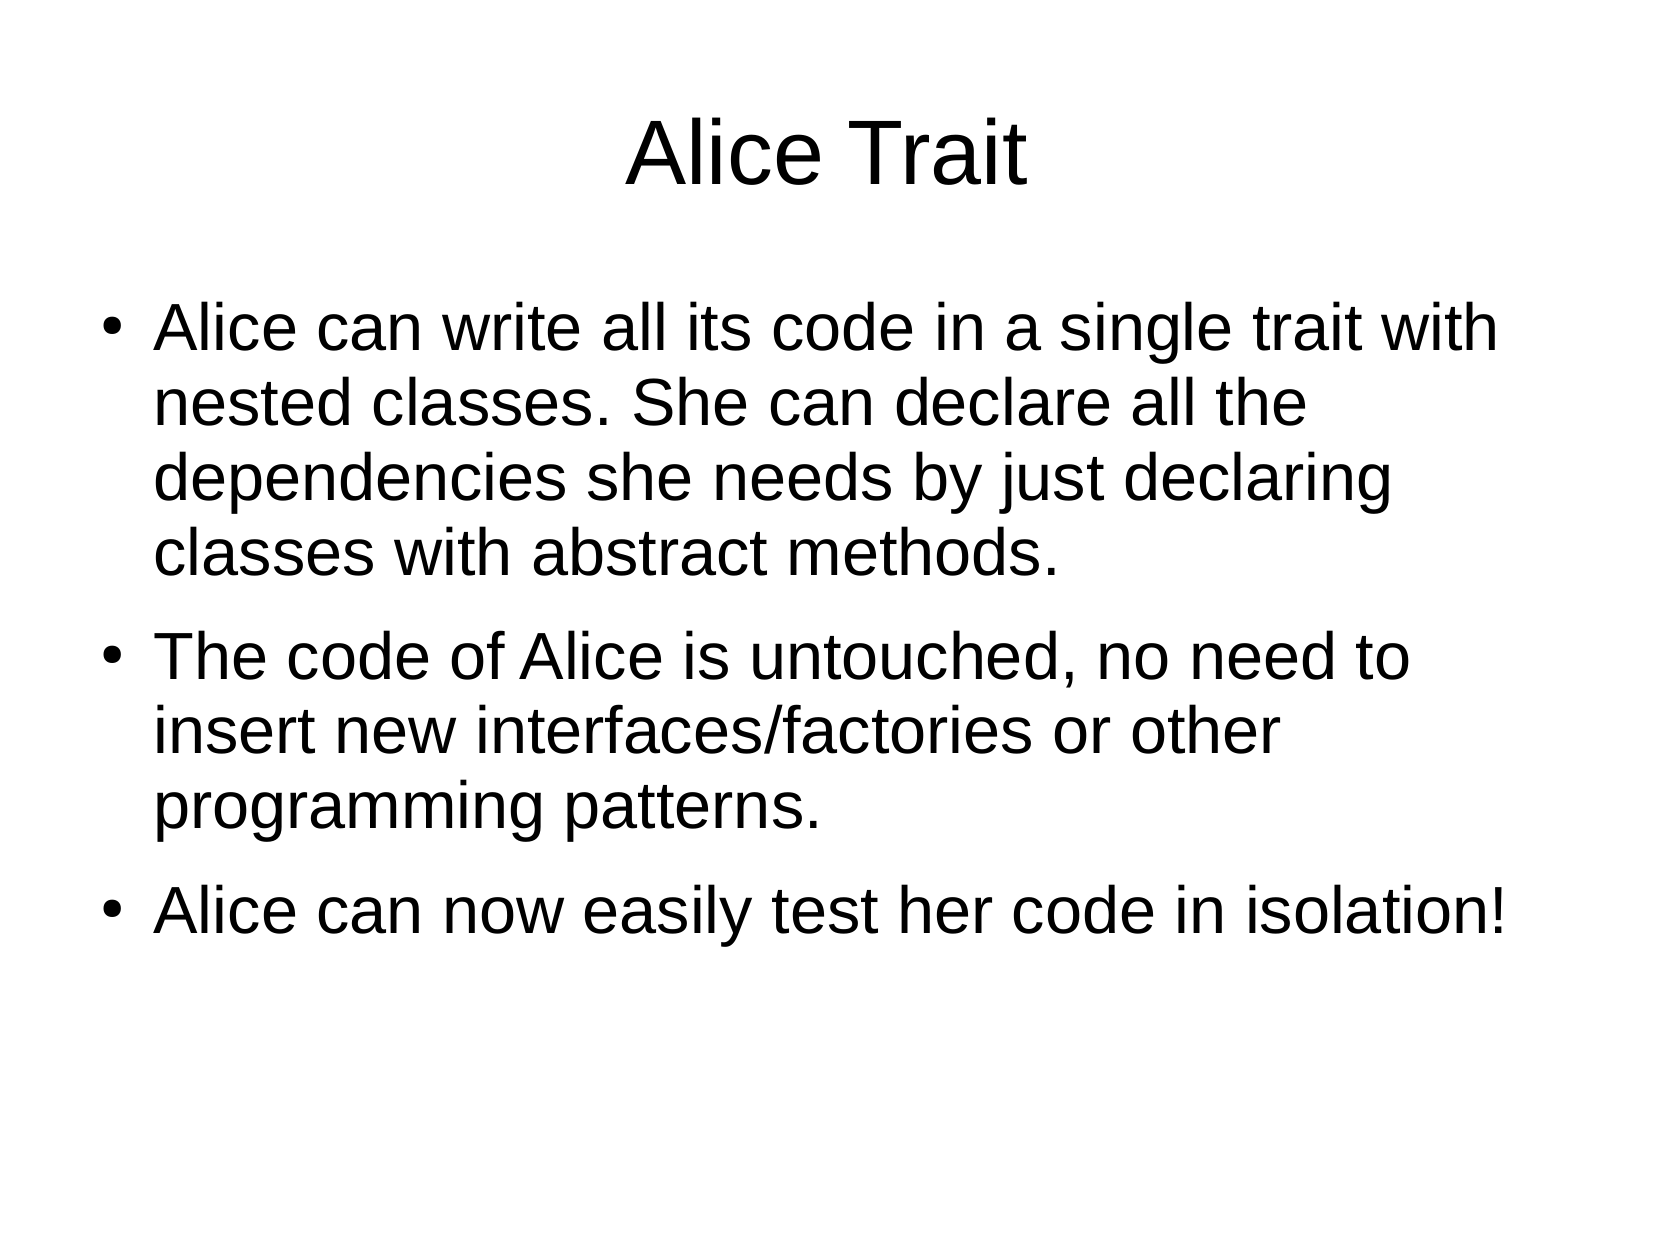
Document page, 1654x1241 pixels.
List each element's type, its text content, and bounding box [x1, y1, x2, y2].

list Alice can write all its code in a single trait with nested classes. She can declare all the dependencies she needs by just declaring classes with abstract methods. The code of Alice is untouched, no need to insert new interfaces/factories or other programming patterns. Alice can now easily test her code in isolation! [82, 290, 1571, 1010]
title Alice Trait [82, 49, 1571, 257]
